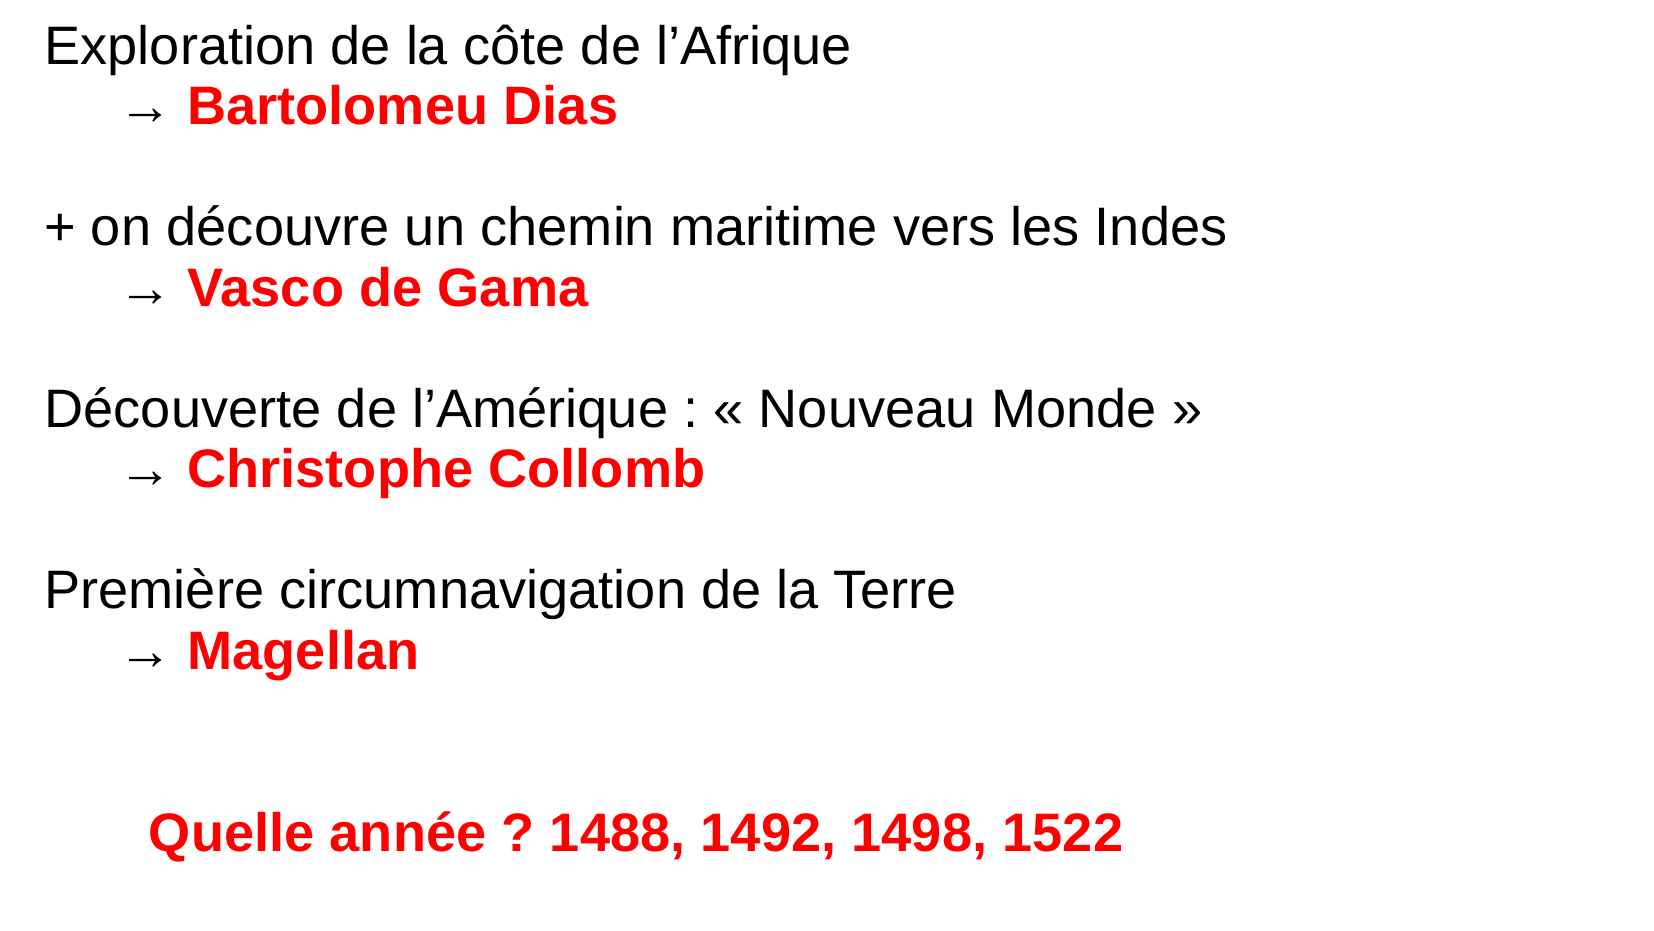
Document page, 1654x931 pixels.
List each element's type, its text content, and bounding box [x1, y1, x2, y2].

text_box Exploration de la côte de l’Afrique → Bartolomeu Dias + on découvre un chemin maritime vers les Indes → Vasco de Gama Découverte de l’Amérique : « Nouveau Monde » → Christophe Collomb Première circumnavigation de la Terre → Magellan Quelle année ? 1488, 1492, 1498, 1522 [29, 7, 1625, 931]
